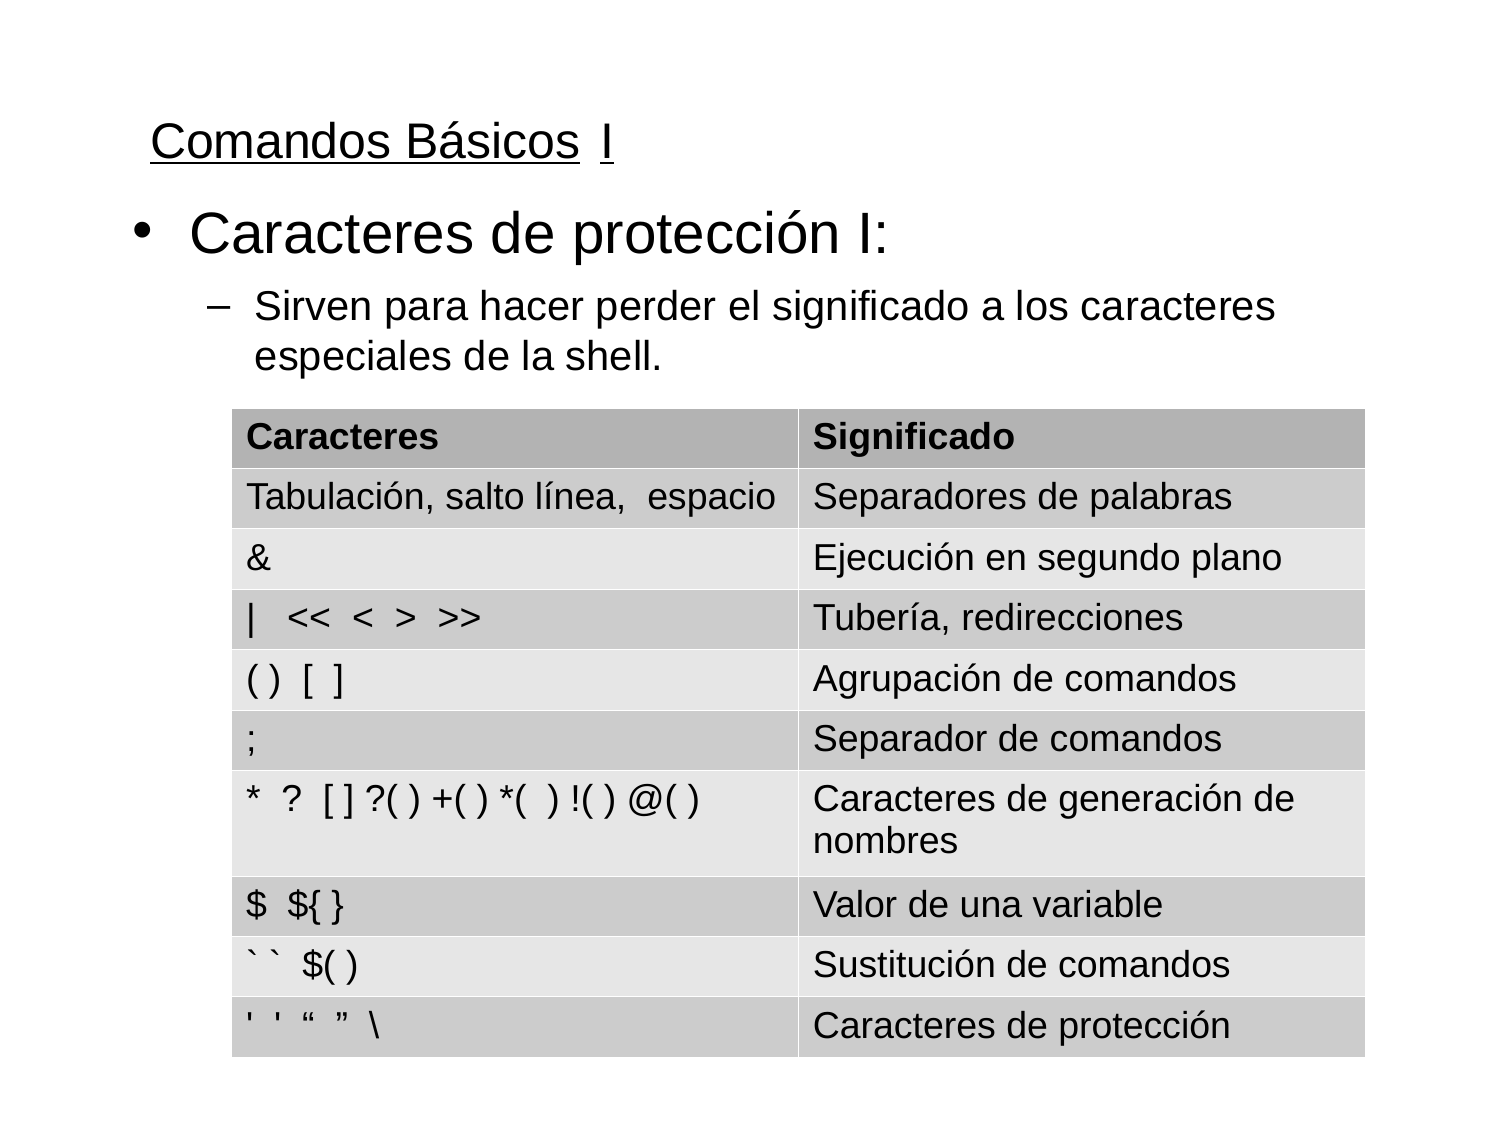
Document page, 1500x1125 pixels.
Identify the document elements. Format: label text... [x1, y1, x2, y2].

table_cell Agrupación de comandos [799, 650, 1365, 710]
table_cell Separadores de palabras [799, 469, 1365, 528]
table_cell Ejecución en segundo plano [799, 529, 1365, 589]
table_cell Caracteres de generación de nombres [799, 771, 1365, 876]
table_cell ; [232, 711, 798, 770]
title Comandos Básicos I [75, 45, 1426, 233]
table_cell Valor de una variable [799, 877, 1365, 936]
table_cell Caracteres de protección [799, 997, 1365, 1057]
table_cell * ? [ ] ?( ) +( ) *( ) !( ) @( ) [232, 771, 798, 876]
table_cell ` ` $( ) [232, 937, 798, 996]
table_cell ( ) [ ] [232, 650, 798, 710]
table_cell | << < > >> [232, 590, 798, 649]
table_cell & [232, 529, 798, 589]
list Caracteres de protección I: Sirven para hacer perder el significado a los caracteres especiales de la shell. [118, 200, 1469, 944]
table_cell Tabulación, salto línea, espacio [232, 469, 798, 528]
table_cell Sustitución de comandos [799, 937, 1365, 996]
table_cell ' ' “ ” \ [232, 997, 798, 1057]
table_cell Separador de comandos [799, 711, 1365, 770]
table_cell Tubería, redirecciones [799, 590, 1365, 649]
table_header Caracteres [232, 409, 798, 468]
table_header Significado [799, 409, 1365, 468]
table_cell $ ${ } [232, 877, 798, 936]
